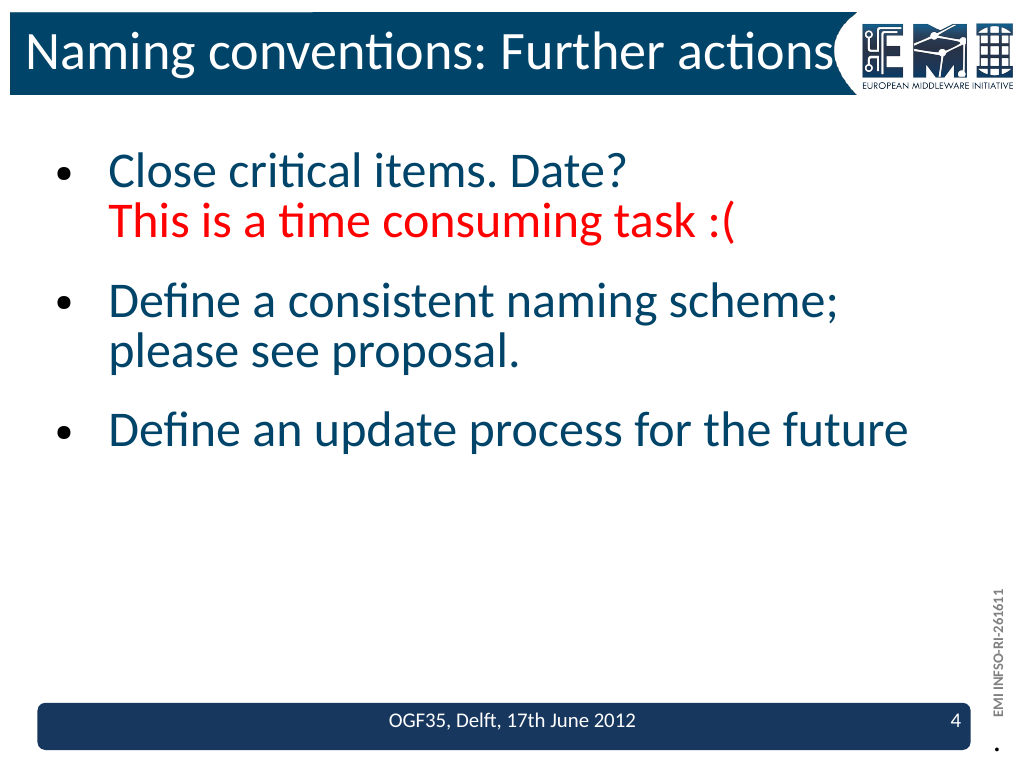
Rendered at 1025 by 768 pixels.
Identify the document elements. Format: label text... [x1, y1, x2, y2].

picture [19, 12, 25, 95]
picture [862, 23, 1013, 89]
picture [9, 12, 16, 95]
picture [851, 12, 857, 95]
title Naming conventions: Further actions [25, 8, 851, 104]
list Close critical items. Date? This is a time consuming task :( Define a consistent naming scheme; please see proposal. Define an update process for the future [37, 150, 960, 657]
